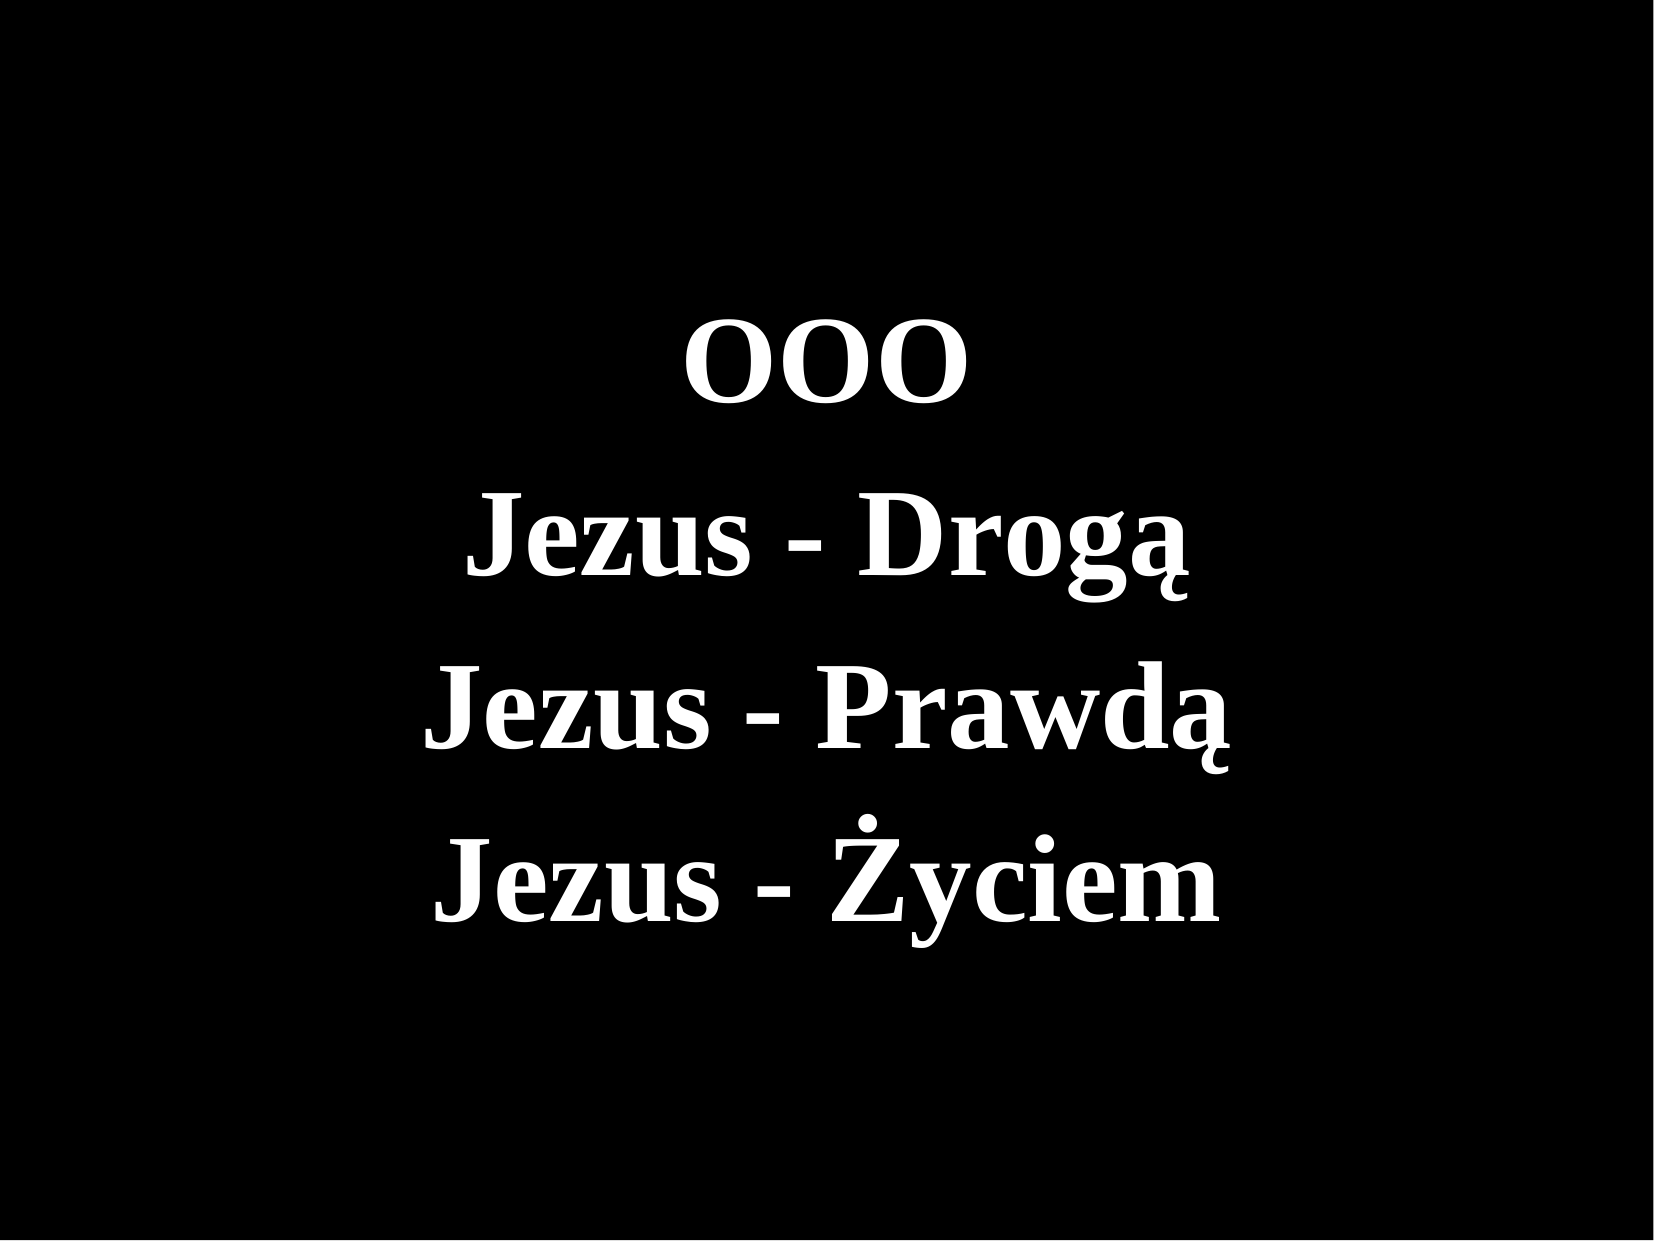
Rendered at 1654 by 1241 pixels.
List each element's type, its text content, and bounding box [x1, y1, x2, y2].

title OOO ppp Jezus - Drogą ppp Jezus - Prawdą ppp Jezus - Życiem [0, 0, 1654, 1241]
